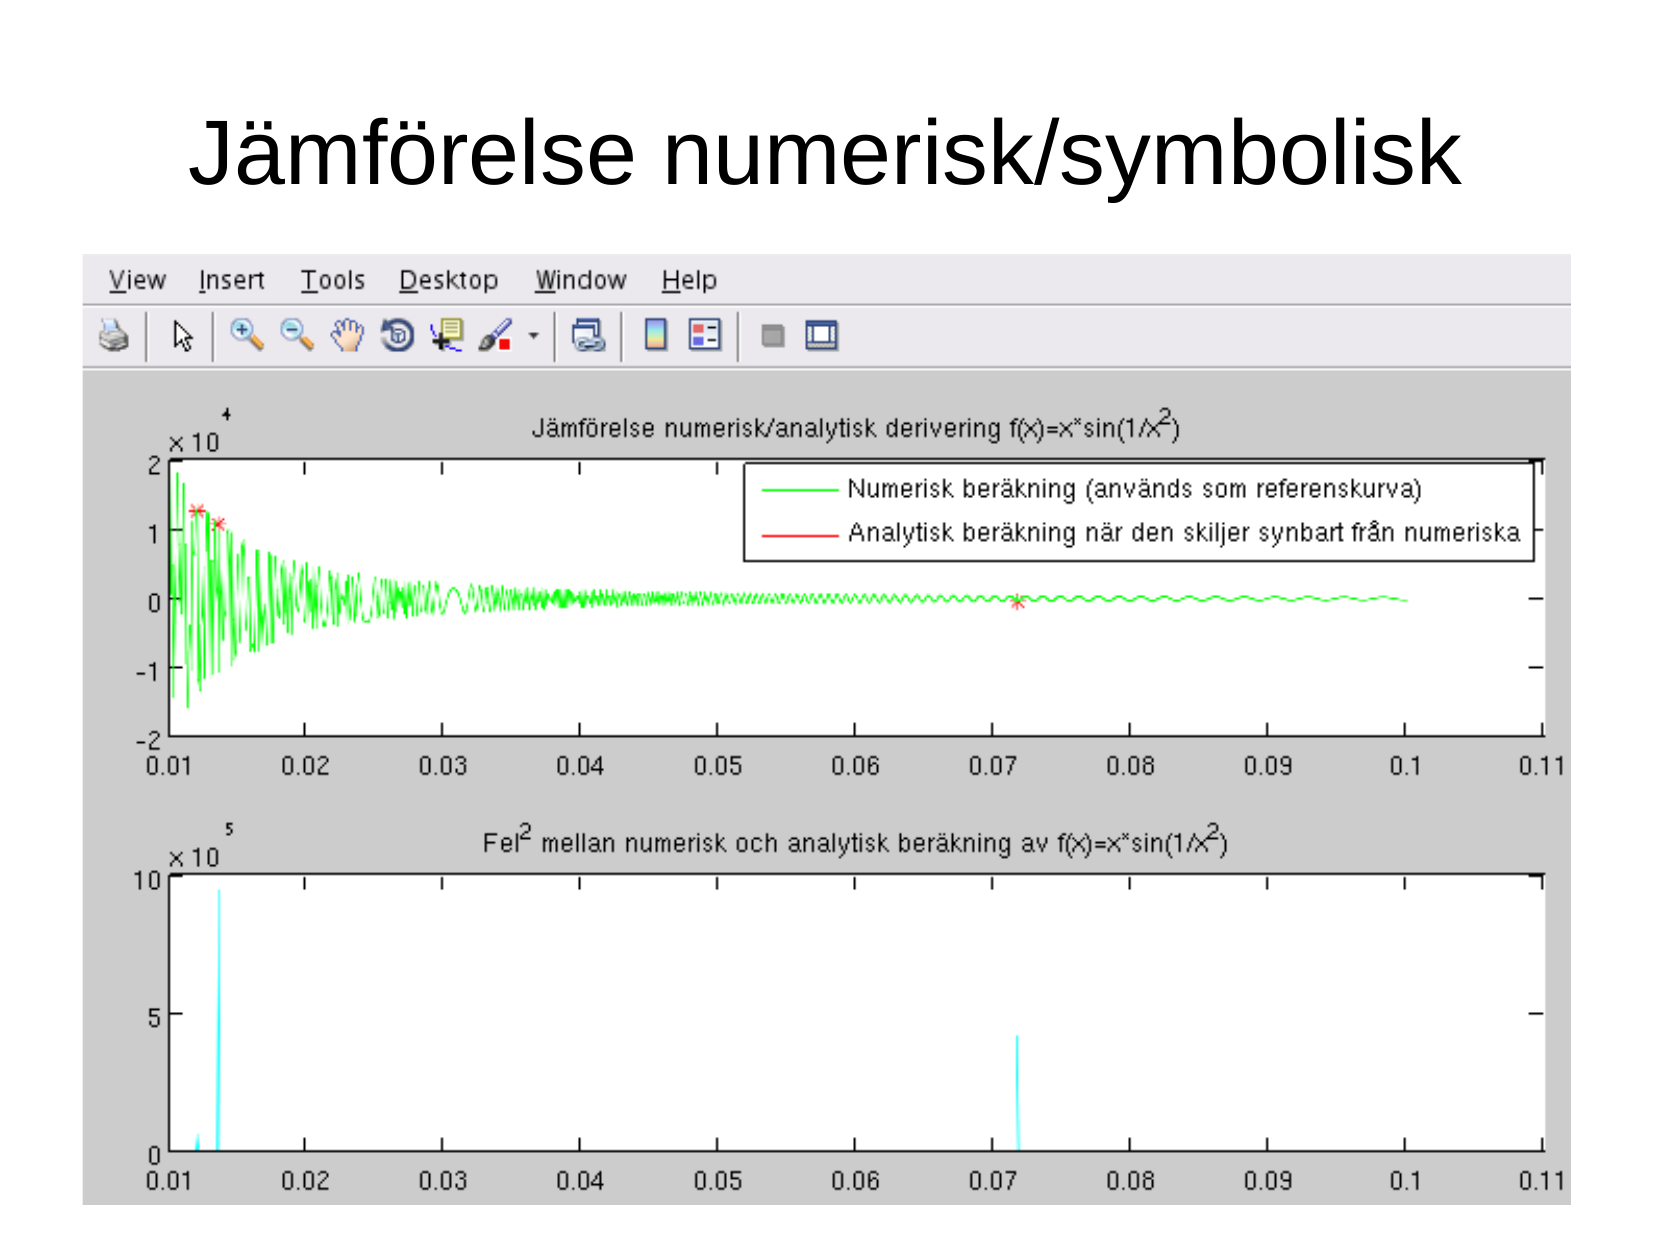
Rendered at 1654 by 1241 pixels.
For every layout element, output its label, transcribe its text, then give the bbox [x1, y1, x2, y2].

list [82, 254, 1571, 1205]
title Jämförelse numerisk/symbolisk [82, 49, 1571, 254]
